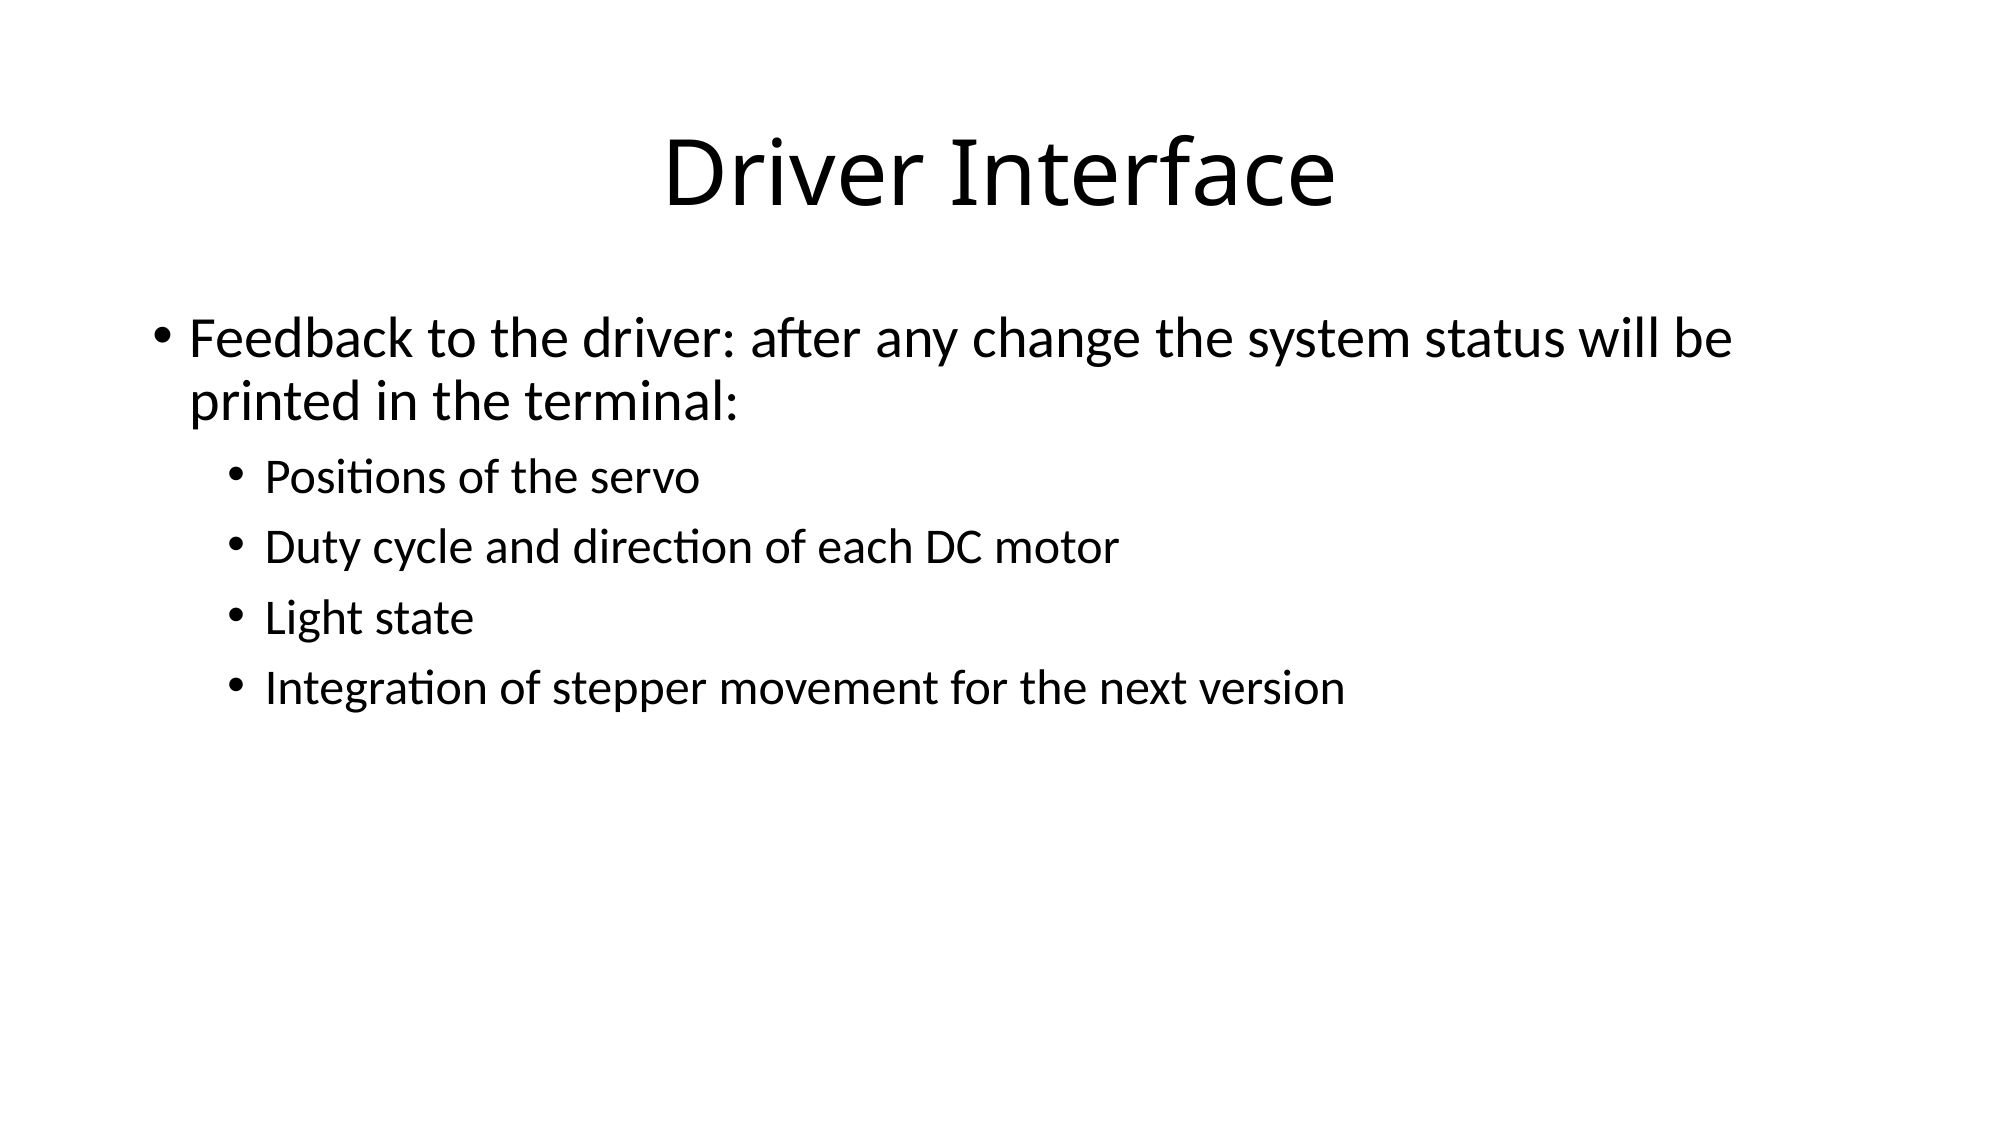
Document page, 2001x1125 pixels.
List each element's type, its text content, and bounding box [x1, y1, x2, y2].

title Driver Interface [137, 59, 1863, 278]
list Feedback to the driver: after any change the system status will be printed in the terminal: Positions of the servo Duty cycle and direction of each DC motor Light state Integration of stepper movement for the next version [137, 299, 1863, 1014]
